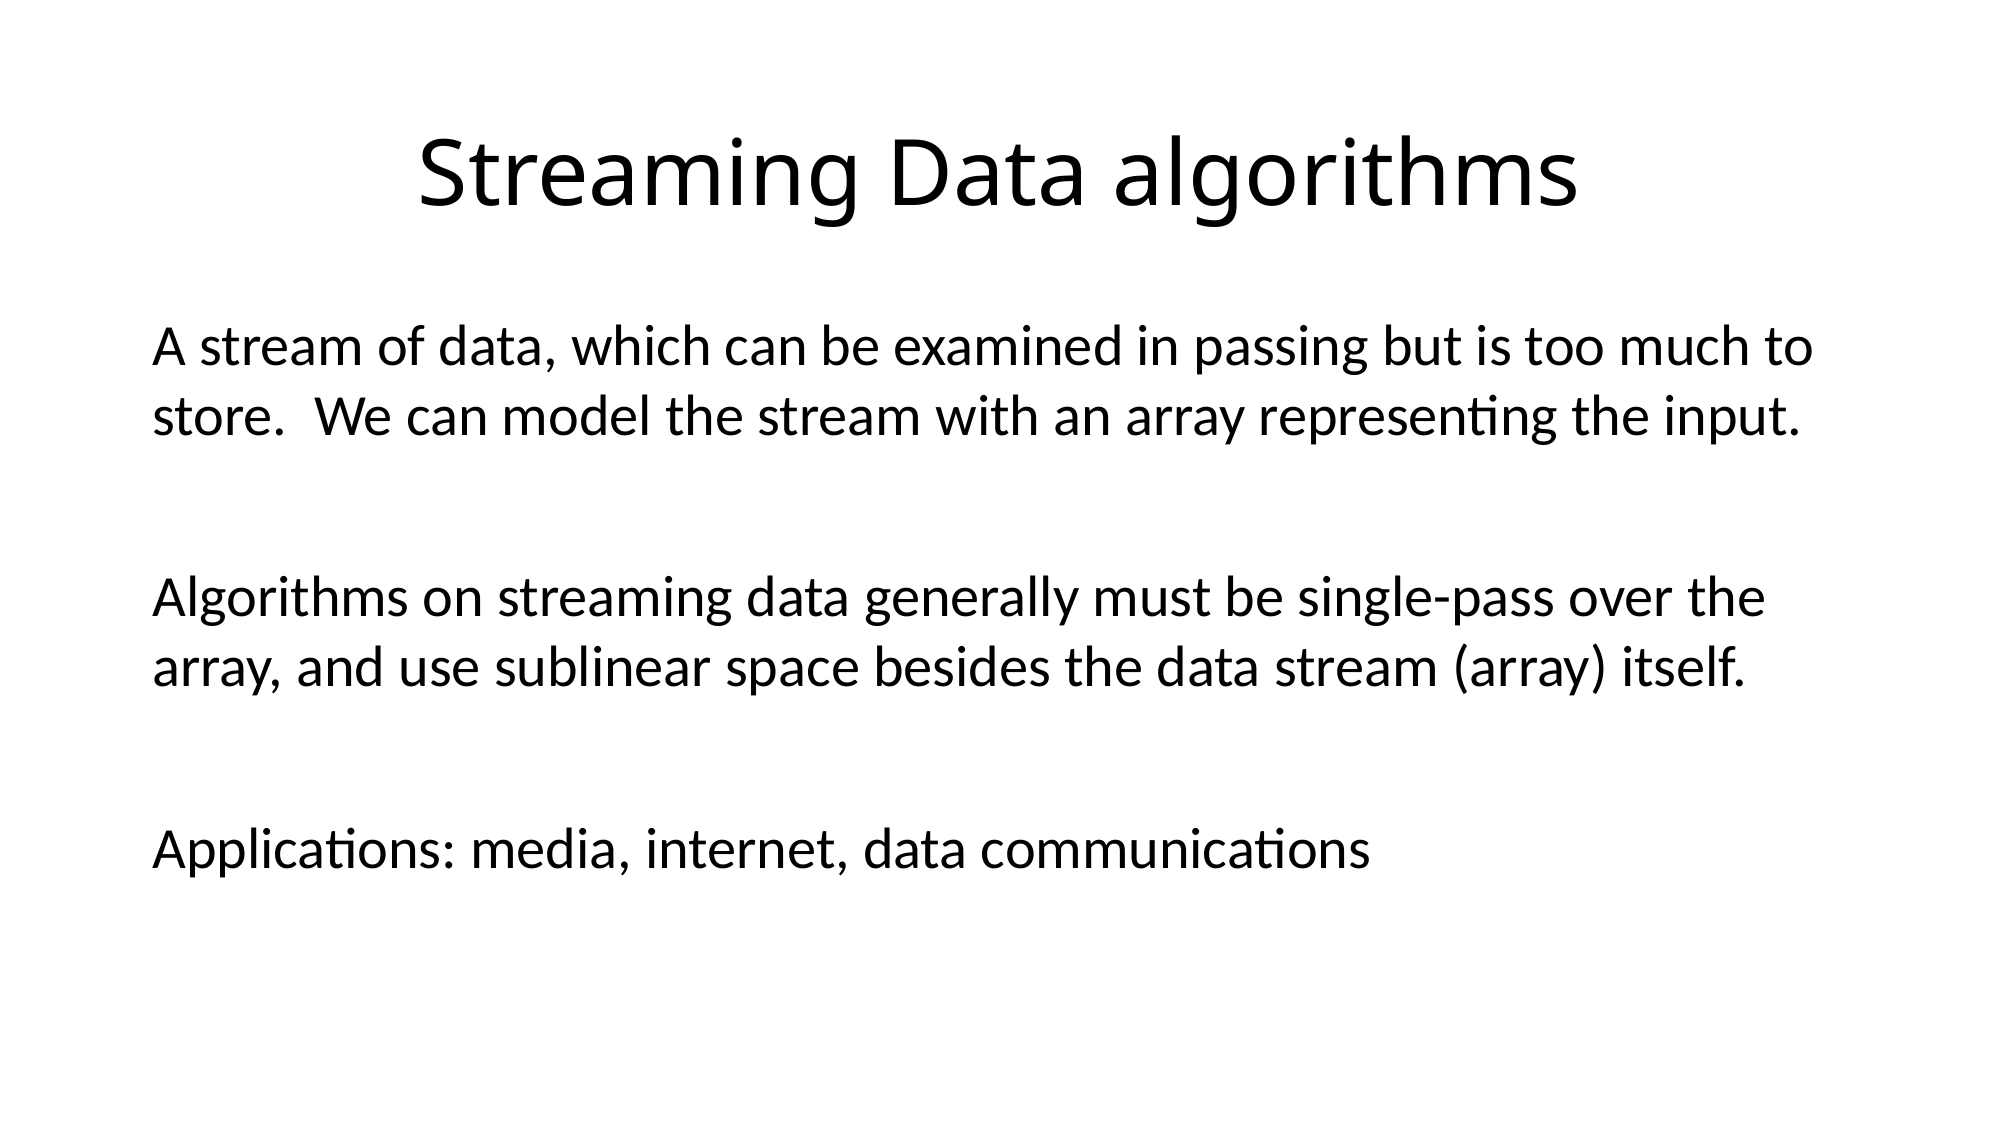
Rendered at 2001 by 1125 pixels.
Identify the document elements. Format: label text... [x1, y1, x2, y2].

list A stream of data, which can be examined in passing but is too much to store. We can model the stream with an array representing the input. Algorithms on streaming data generally must be single-pass over the array, and use sublinear space besides the data stream (array) itself. Applications: media, internet, data communications [137, 299, 1863, 1014]
title Streaming Data algorithms [137, 59, 1863, 278]
